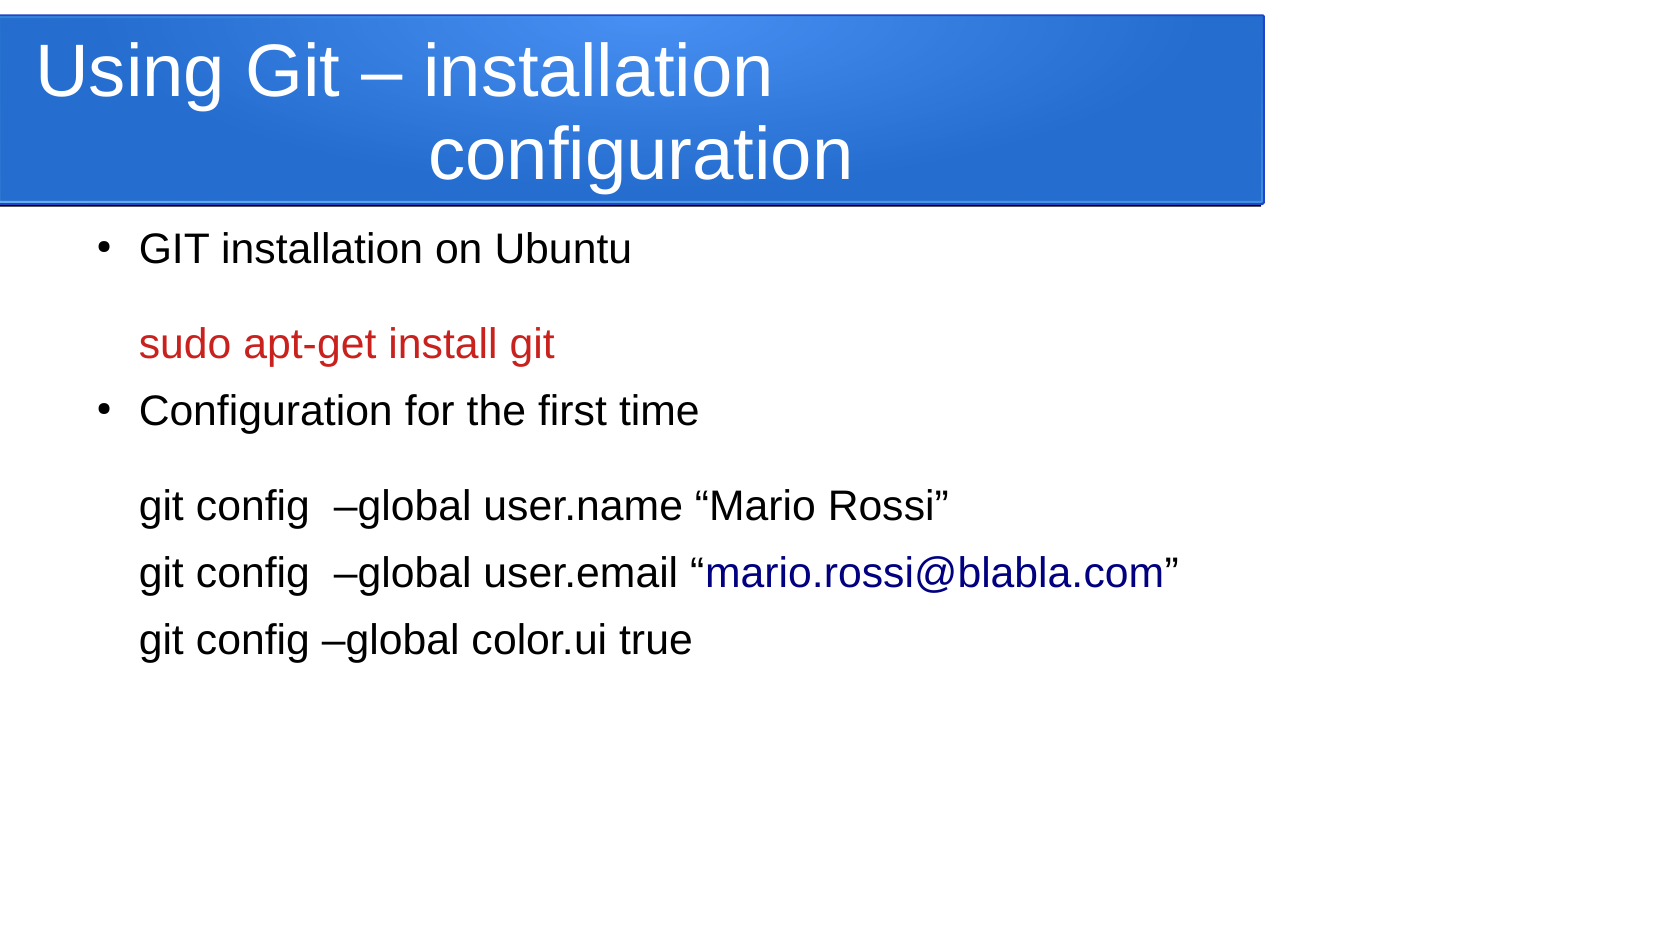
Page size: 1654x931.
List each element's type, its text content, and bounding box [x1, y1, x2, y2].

title Using Git – installation configuration [35, 29, 1347, 196]
list GIT installation on Ubuntu sudo apt-get install git Configuration for the first time git config –global user.name “Mario Rossi” git config –global user.email “mario.rossi@blabla.com” git config –global color.ui true [82, 224, 1571, 764]
